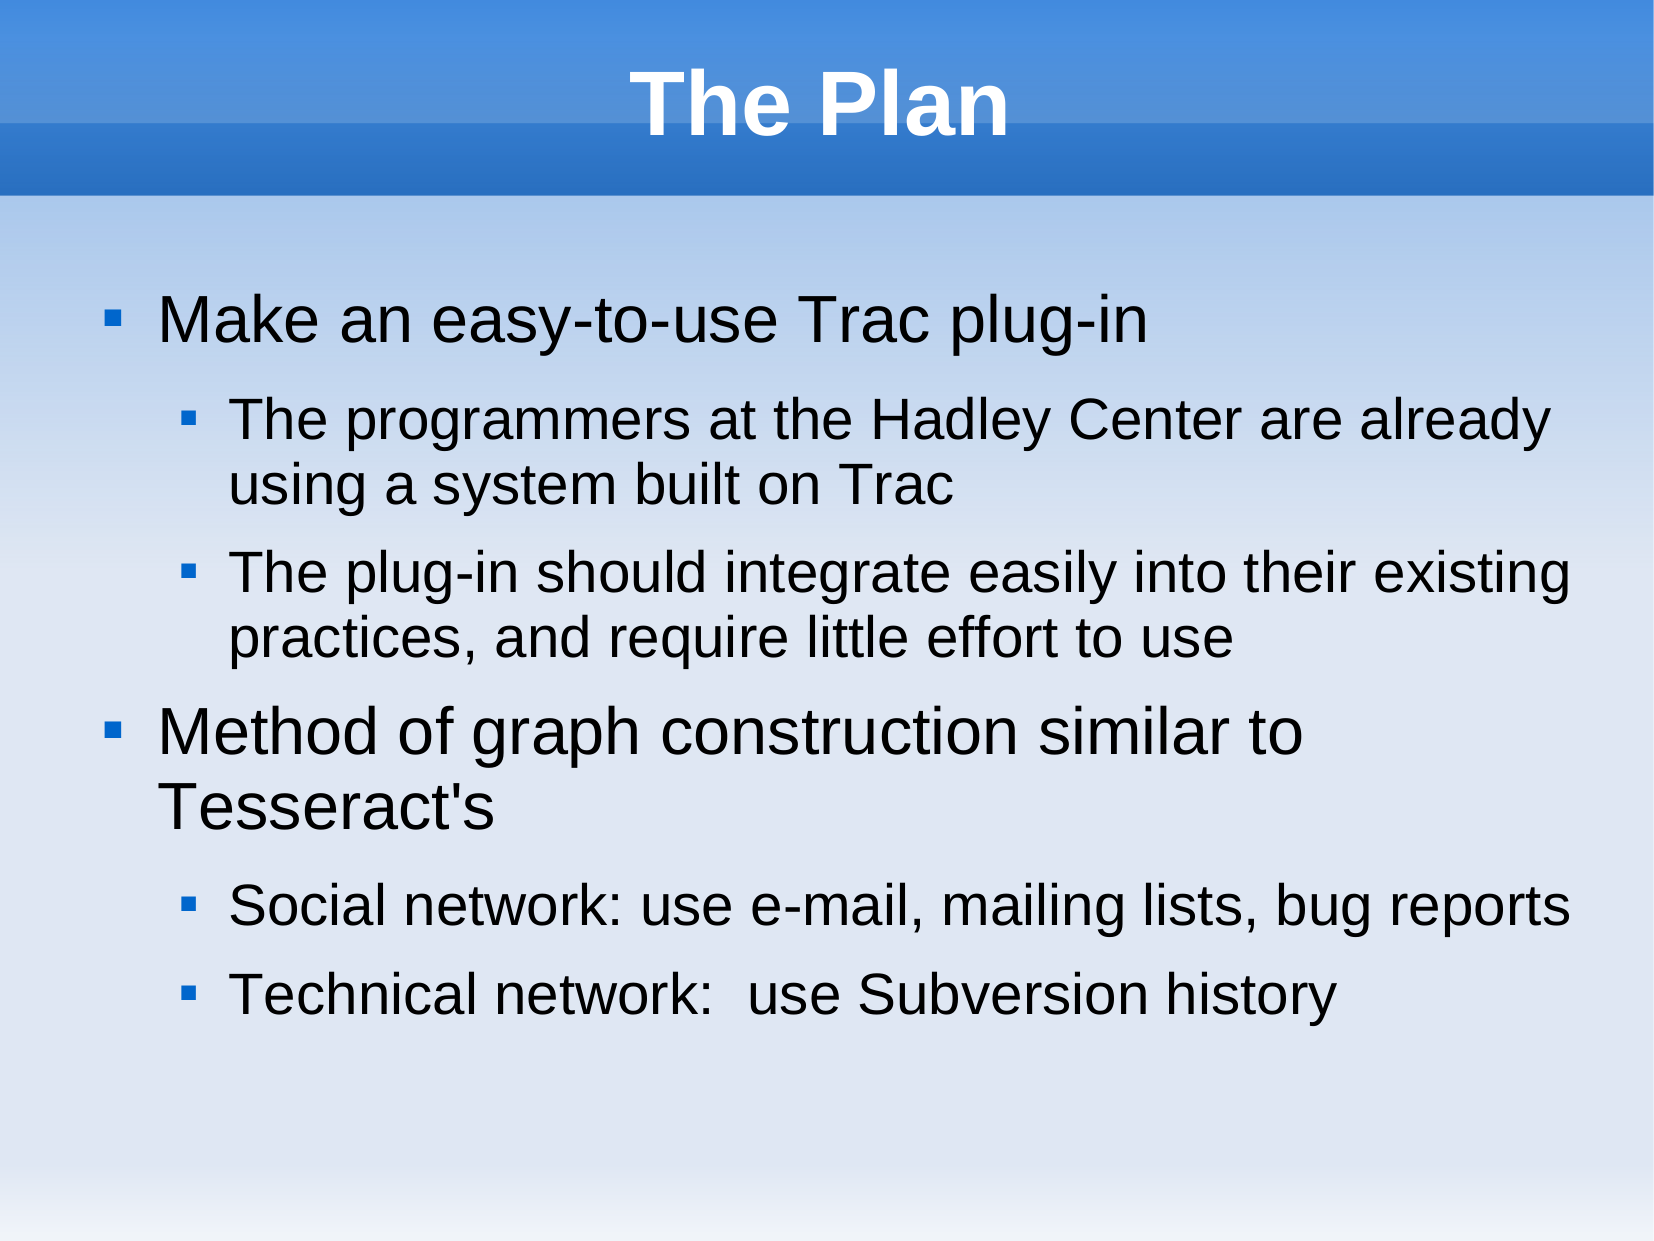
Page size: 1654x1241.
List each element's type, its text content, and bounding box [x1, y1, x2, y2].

picture [0, 0, 1654, 1241]
title The Plan [76, 0, 1565, 208]
list Make an easy-to-use Trac plug-in The programmers at the Hadley Center are already using a system built on Trac The plug-in should integrate easily into their existing practices, and require little effort to use Method of graph construction similar to Tesseract's Social network: use e-mail, mailing lists, bug reports Technical network: use Subversion history [86, 282, 1576, 1086]
